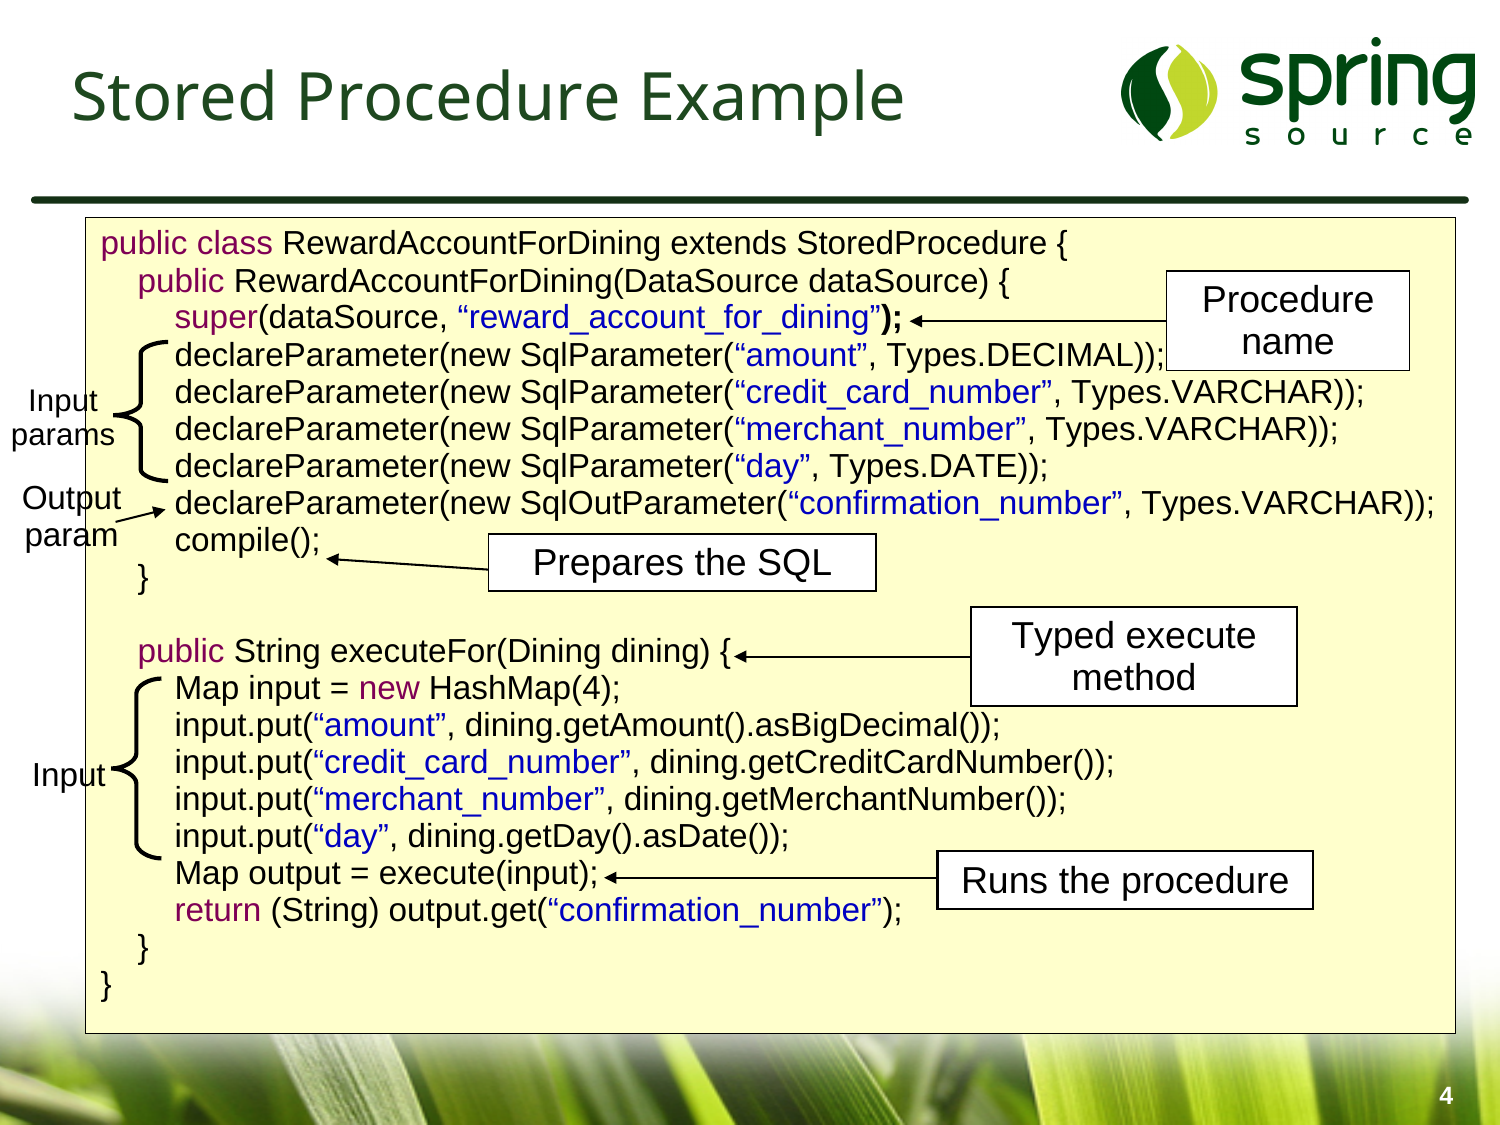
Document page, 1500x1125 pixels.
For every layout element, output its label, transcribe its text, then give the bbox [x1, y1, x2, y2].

text_box public class RewardAccountForDining extends StoredProcedure { public RewardAccountForDining(DataSource dataSource) { super(dataSource, “reward_account_for_dining”); declareParameter(new SqlParameter(“amount”, Types.DECIMAL)); declareParameter(new SqlParameter(“credit_card_number”, Types.VARCHAR)); declareParameter(new SqlParameter(“merchant_number”, Types.VARCHAR)); declareParameter(new SqlParameter(“day”, Types.DATE)); declareParameter(new SqlOutParameter(“confirmation_number”, Types.VARCHAR)); compile(); } public String executeFor(Dining dining) { Map input = new HashMap(4); input.put(“amount”, dining.getAmount().asBigDecimal()); input.put(“credit_card_number”, dining.getCreditCardNumber()); input.put(“merchant_number”, dining.getMerchantNumber()); input.put(“day”, dining.getDay().asDate()); Map output = execute(input); return (String) output.get(“confirmation_number”); } } [85, 217, 1456, 1034]
text_box Prepares the SQL [488, 533, 877, 592]
text_box Input [0, 748, 138, 801]
picture [1121, 37, 1475, 145]
text_box Runs the procedure [937, 851, 1314, 909]
text_box Output param [3, 471, 141, 562]
text_box Procedure name [1166, 271, 1410, 371]
picture [0, 944, 1500, 1125]
text_box Typed execute method [971, 606, 1297, 706]
text_box Input params [0, 375, 143, 461]
title Stored Procedure Example [56, 0, 1089, 190]
